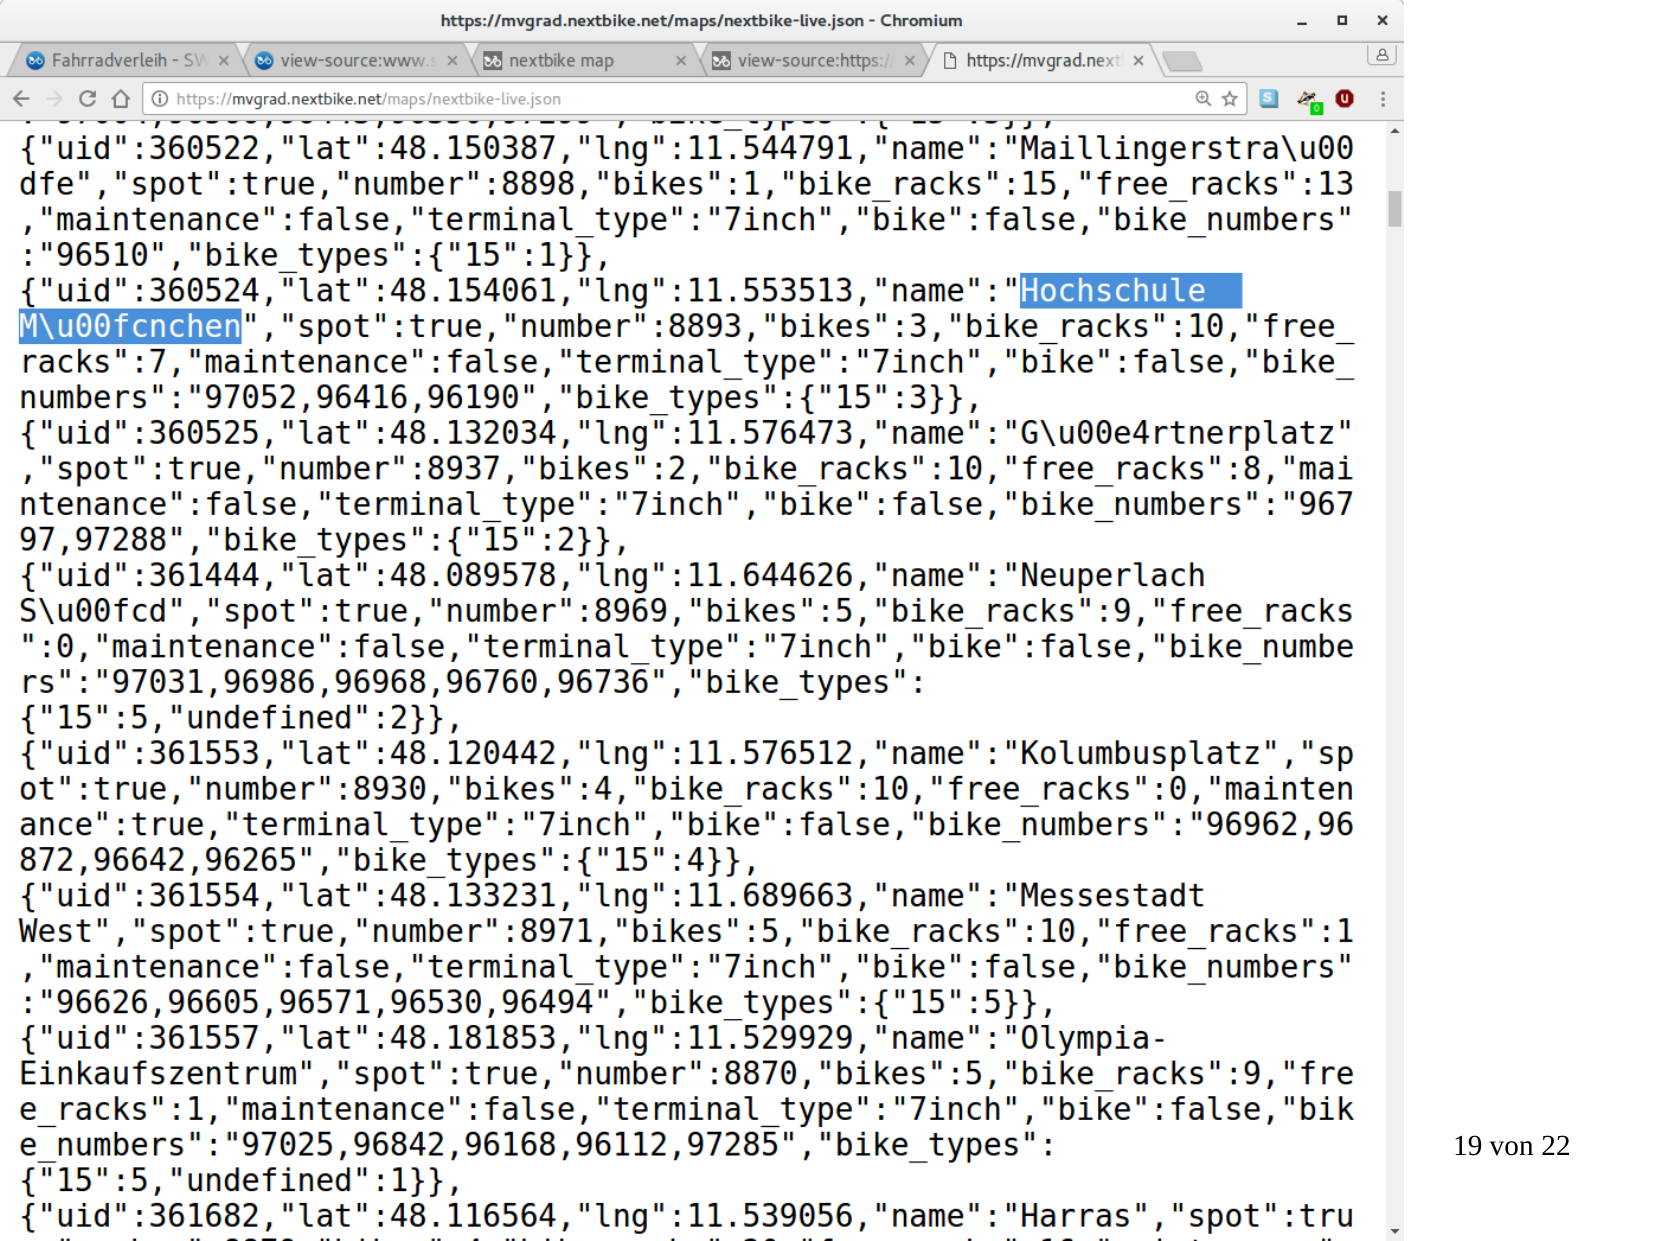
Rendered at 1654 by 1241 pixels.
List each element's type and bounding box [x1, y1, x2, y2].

picture [0, 0, 1404, 1241]
